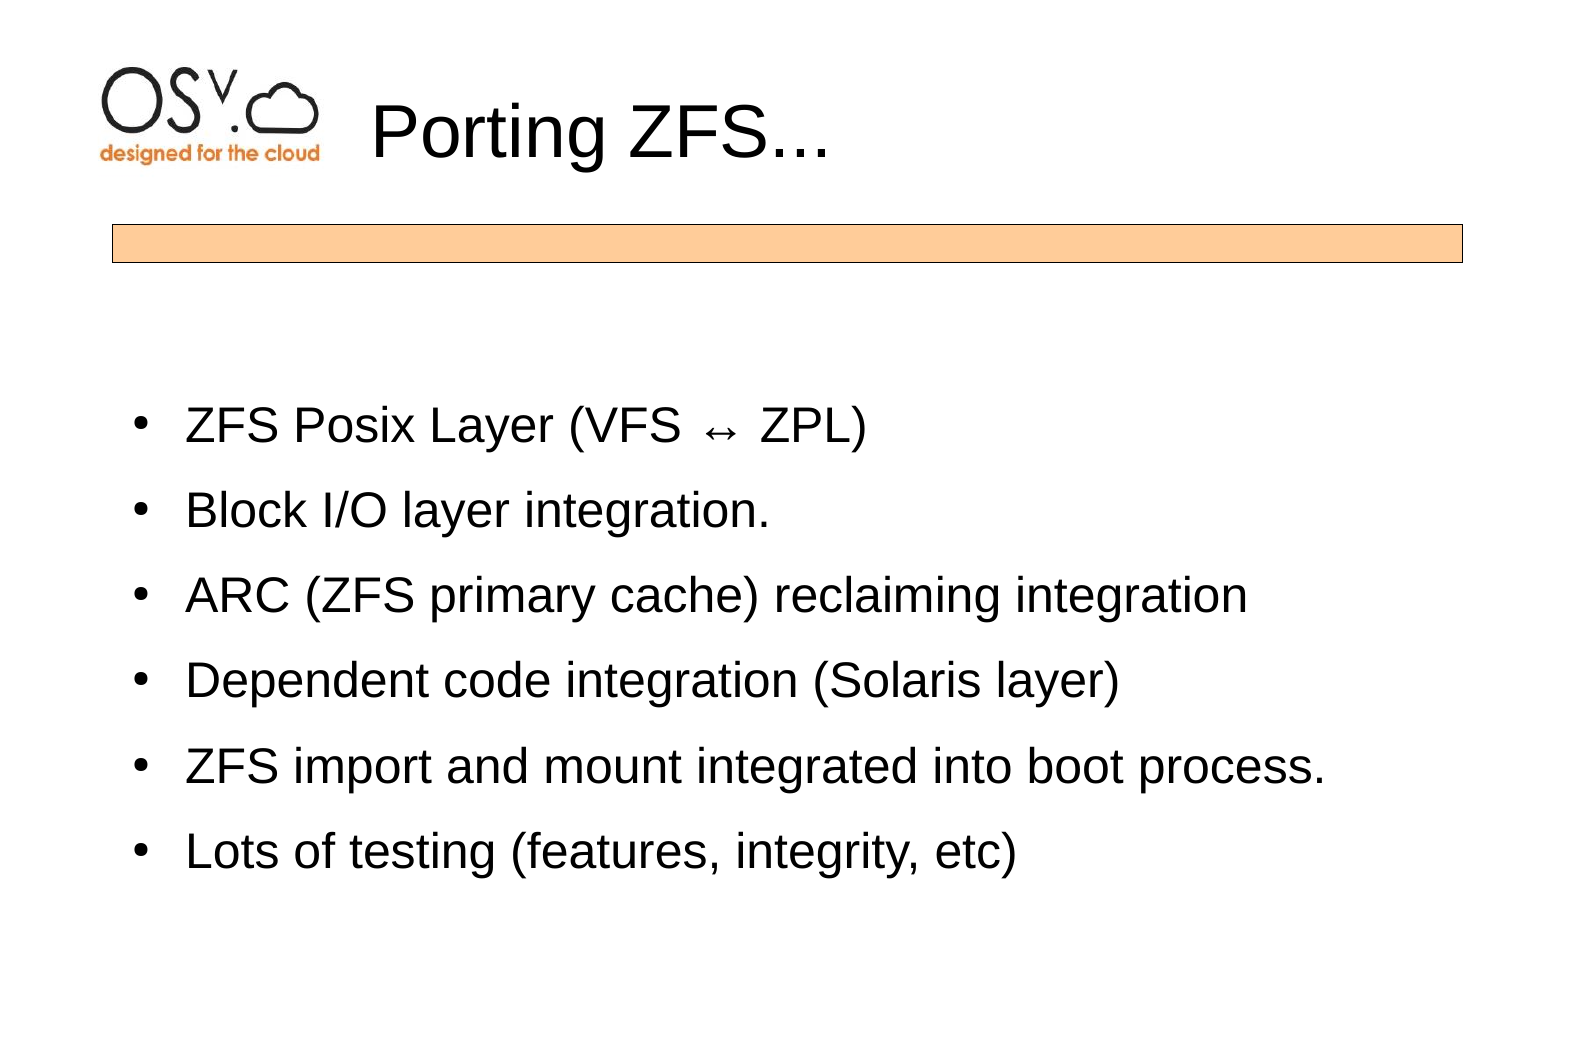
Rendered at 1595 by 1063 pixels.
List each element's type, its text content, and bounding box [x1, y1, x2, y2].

title Porting ZFS... [79, 49, 1515, 213]
picture [83, 37, 338, 186]
list ZFS Posix Layer (VFS ↔ ZPL) Block I/O layer integration. ARC (ZFS primary cache) reclaiming integration Dependent code integration (Solaris layer) ZFS import and mount integrated into boot process. Lots of testing (features, integrity, etc) [114, 396, 1550, 1063]
text_box [112, 224, 1463, 263]
